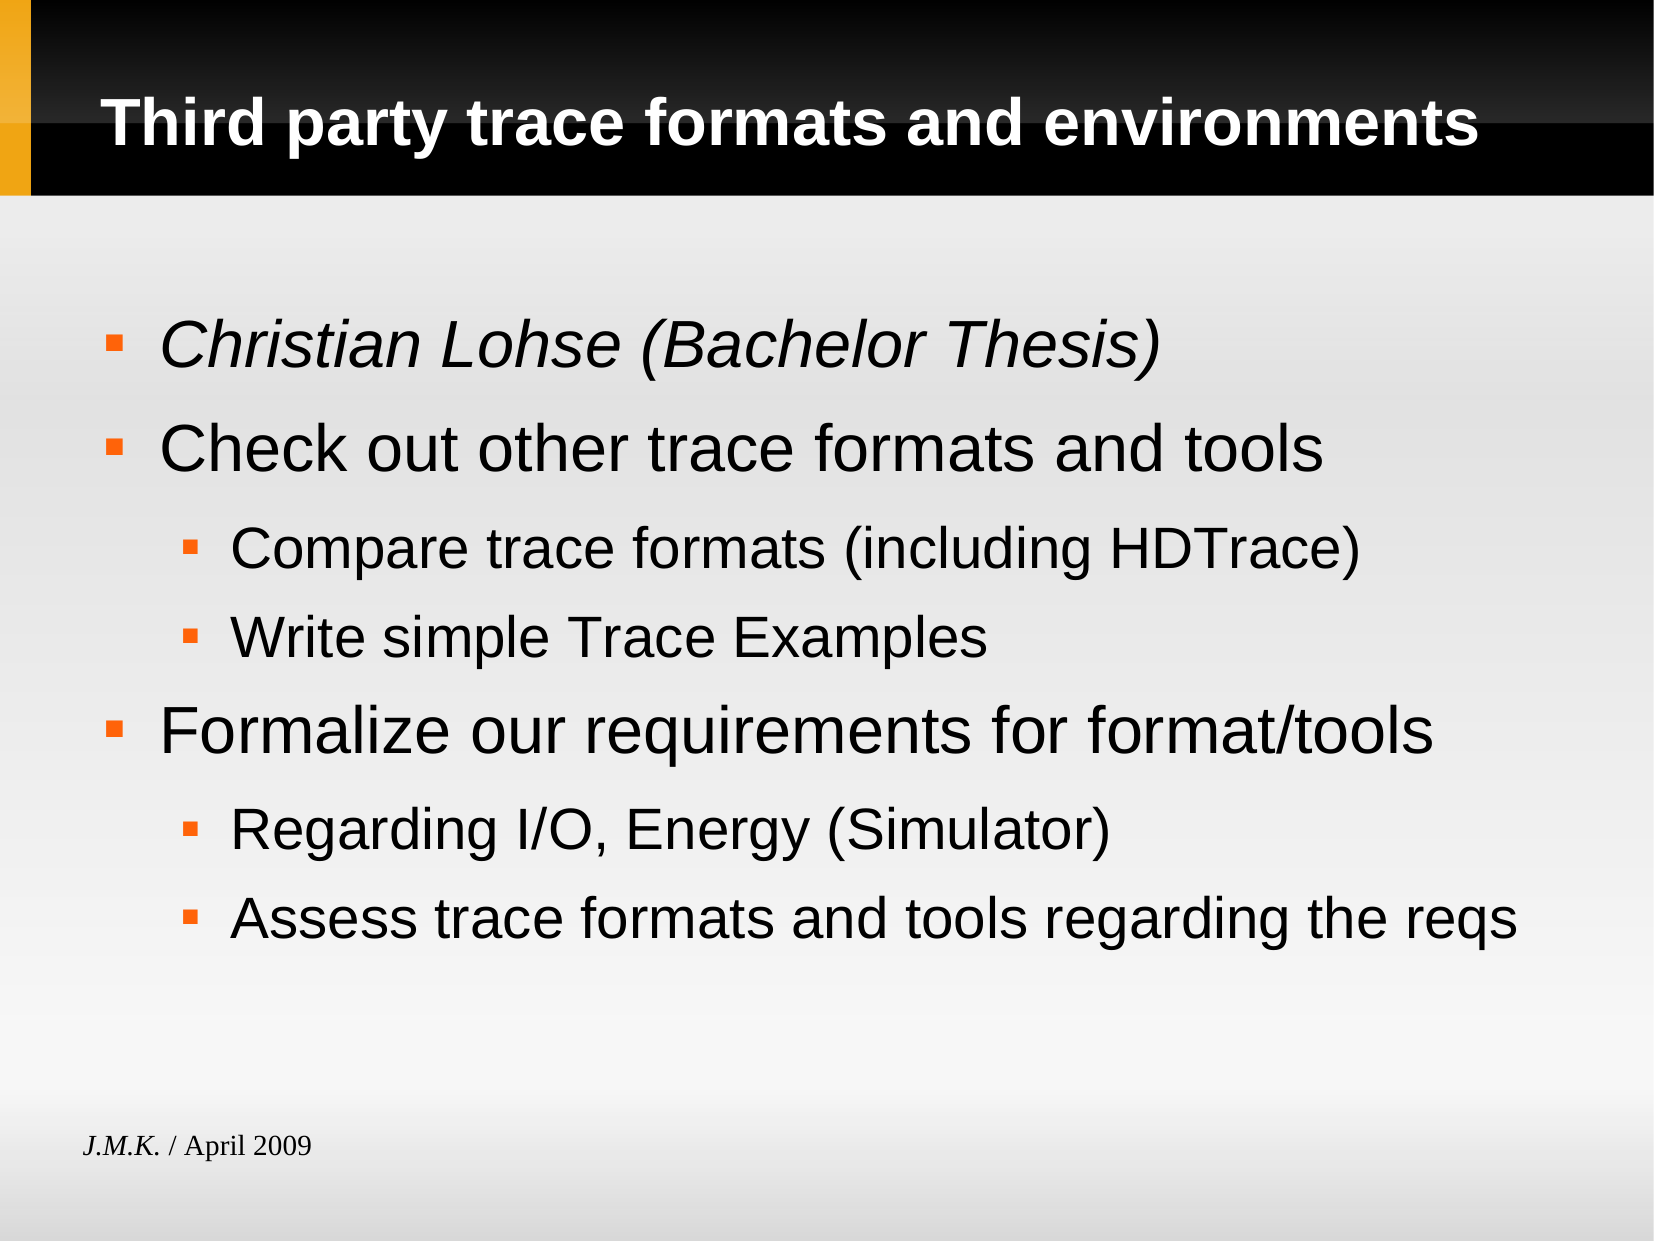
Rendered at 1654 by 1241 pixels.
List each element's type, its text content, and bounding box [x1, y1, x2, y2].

picture [0, 0, 1654, 1241]
list Christian Lohse (Bachelor Thesis) Check out other trace formats and tools Compare trace formats (including HDTrace) Write simple Trace Examples Formalize our requirements for format/tools Regarding I/O, Energy (Simulator) Assess trace formats and tools regarding the reqs [88, 307, 1577, 1111]
title Third party trace formats and environments [76, 0, 1565, 208]
